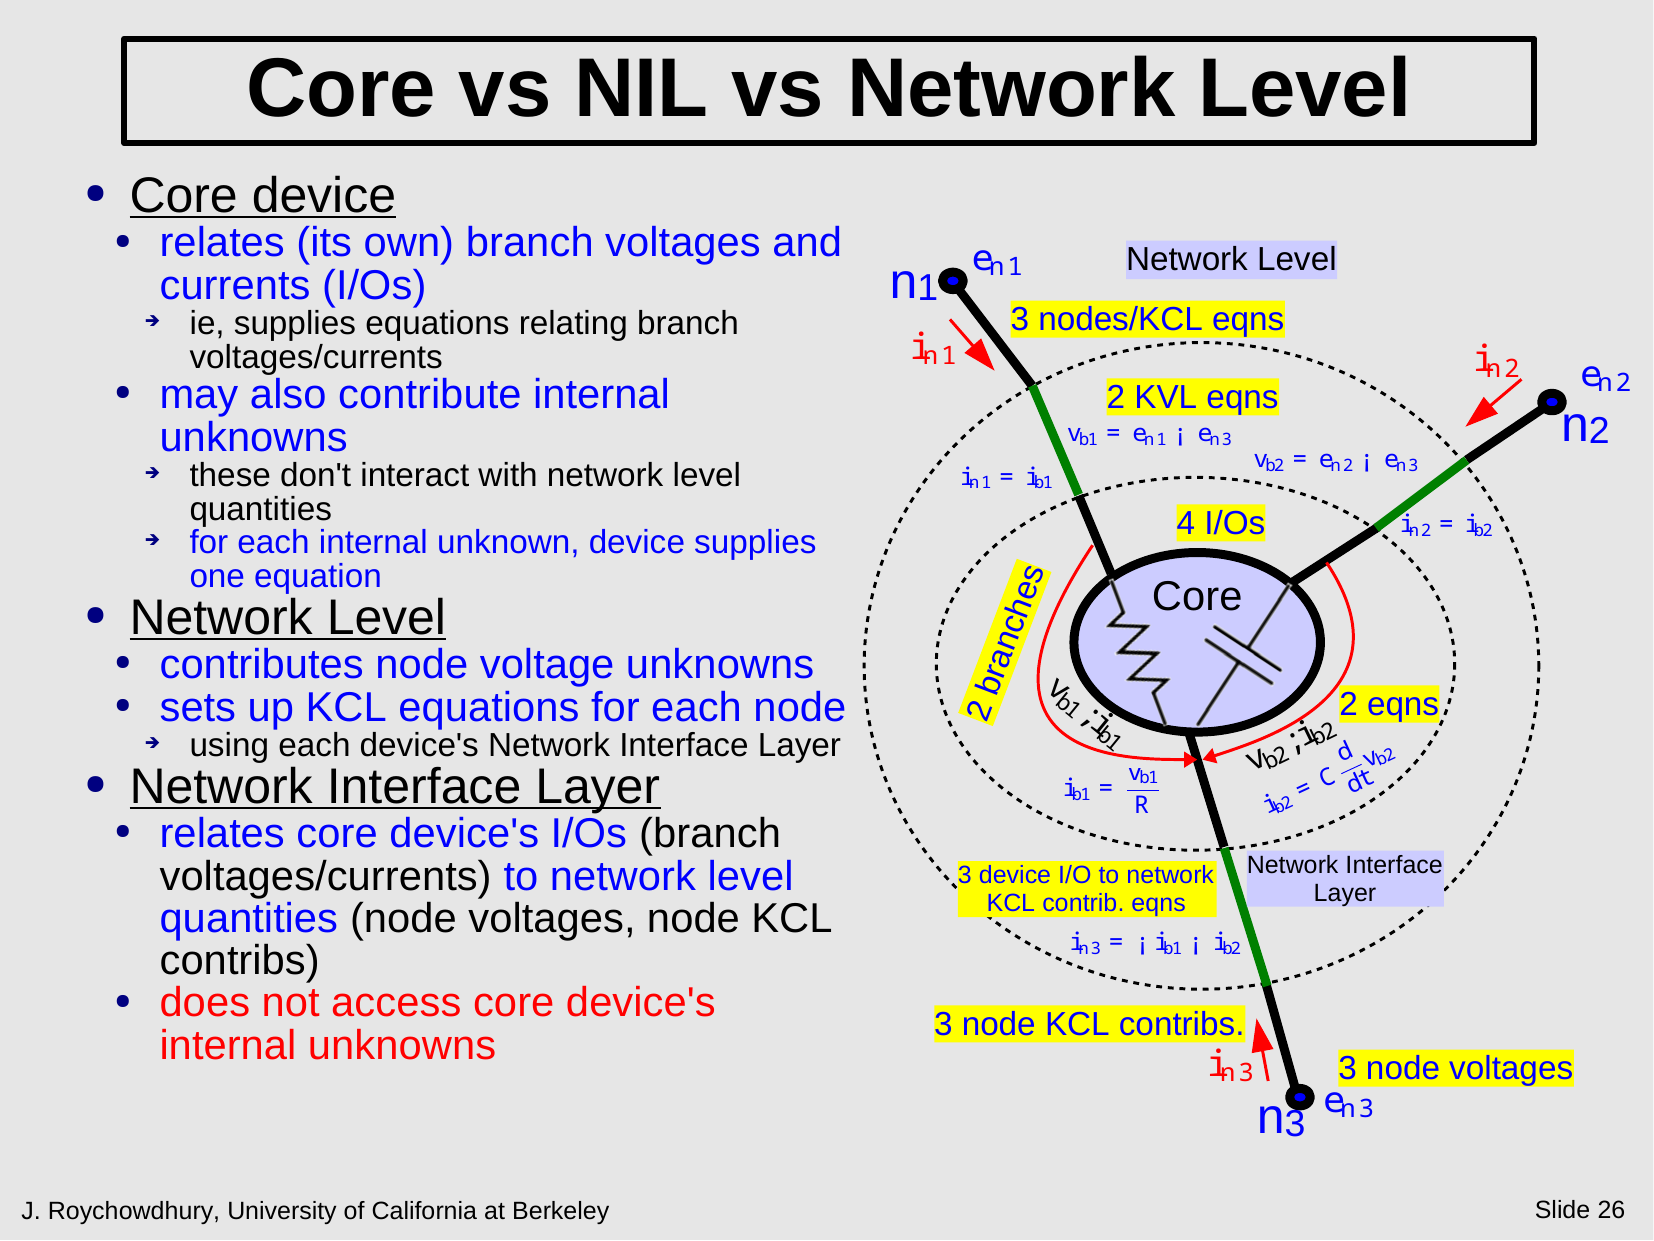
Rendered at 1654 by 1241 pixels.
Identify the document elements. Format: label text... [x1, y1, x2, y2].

text_box 3 node voltages [1338, 1049, 1574, 1087]
text_box n1 [889, 253, 939, 320]
picture [1577, 365, 1634, 395]
text_box 3 nodes/KCL eqns [1010, 300, 1285, 338]
picture [1320, 1091, 1377, 1121]
picture [1222, 708, 1404, 833]
picture [1063, 425, 1234, 448]
text_box [1541, 393, 1561, 411]
text_box n3 [1256, 1088, 1306, 1155]
picture [1397, 513, 1495, 539]
text_box Core [1073, 603, 1130, 718]
text_box Core [1267, 634, 1321, 717]
picture [1034, 545, 1340, 759]
picture [1249, 451, 1420, 474]
text_box [942, 272, 964, 290]
text_box 2 eqns [1339, 685, 1440, 723]
text_box 4 I/Os [1176, 504, 1266, 542]
picture [957, 466, 1056, 491]
picture [1066, 931, 1245, 957]
picture [1202, 1048, 1259, 1085]
text_box 3 node KCL contribs. [934, 1005, 1246, 1043]
picture [969, 249, 1026, 279]
picture [1061, 768, 1162, 817]
list Core device relates (its own) branch voltages and currents (I/Os) ie, supplies equations relating branch voltages/currents may also contribute internal unknowns these don't interact with network level quantities for each internal unknown, device supplies one equation Network Level contributes node voltage unknowns sets up KCL equations for each node using each device's Network Interface Layer Network Interface Layer relates core device's I/Os (branch voltages/currents) to network level quantities (node voltages, node KCL contribs) does not access core device's internal unknowns [54, 172, 858, 1073]
text_box 2 branches [958, 558, 1052, 727]
text_box Network Level [1126, 240, 1338, 280]
picture [905, 331, 962, 368]
text_box 3 device I/O to network KCL contrib. eqns [957, 861, 1217, 918]
text_box n2 [1561, 395, 1610, 462]
text_box 2 KVL eqns [1106, 378, 1279, 416]
text_box Core [1135, 552, 1243, 664]
title Core vs NIL vs Network Level [124, 38, 1535, 144]
picture [1468, 343, 1525, 380]
text_box [1306, 1090, 1311, 1105]
text_box Network Interface Layer [1246, 850, 1444, 907]
